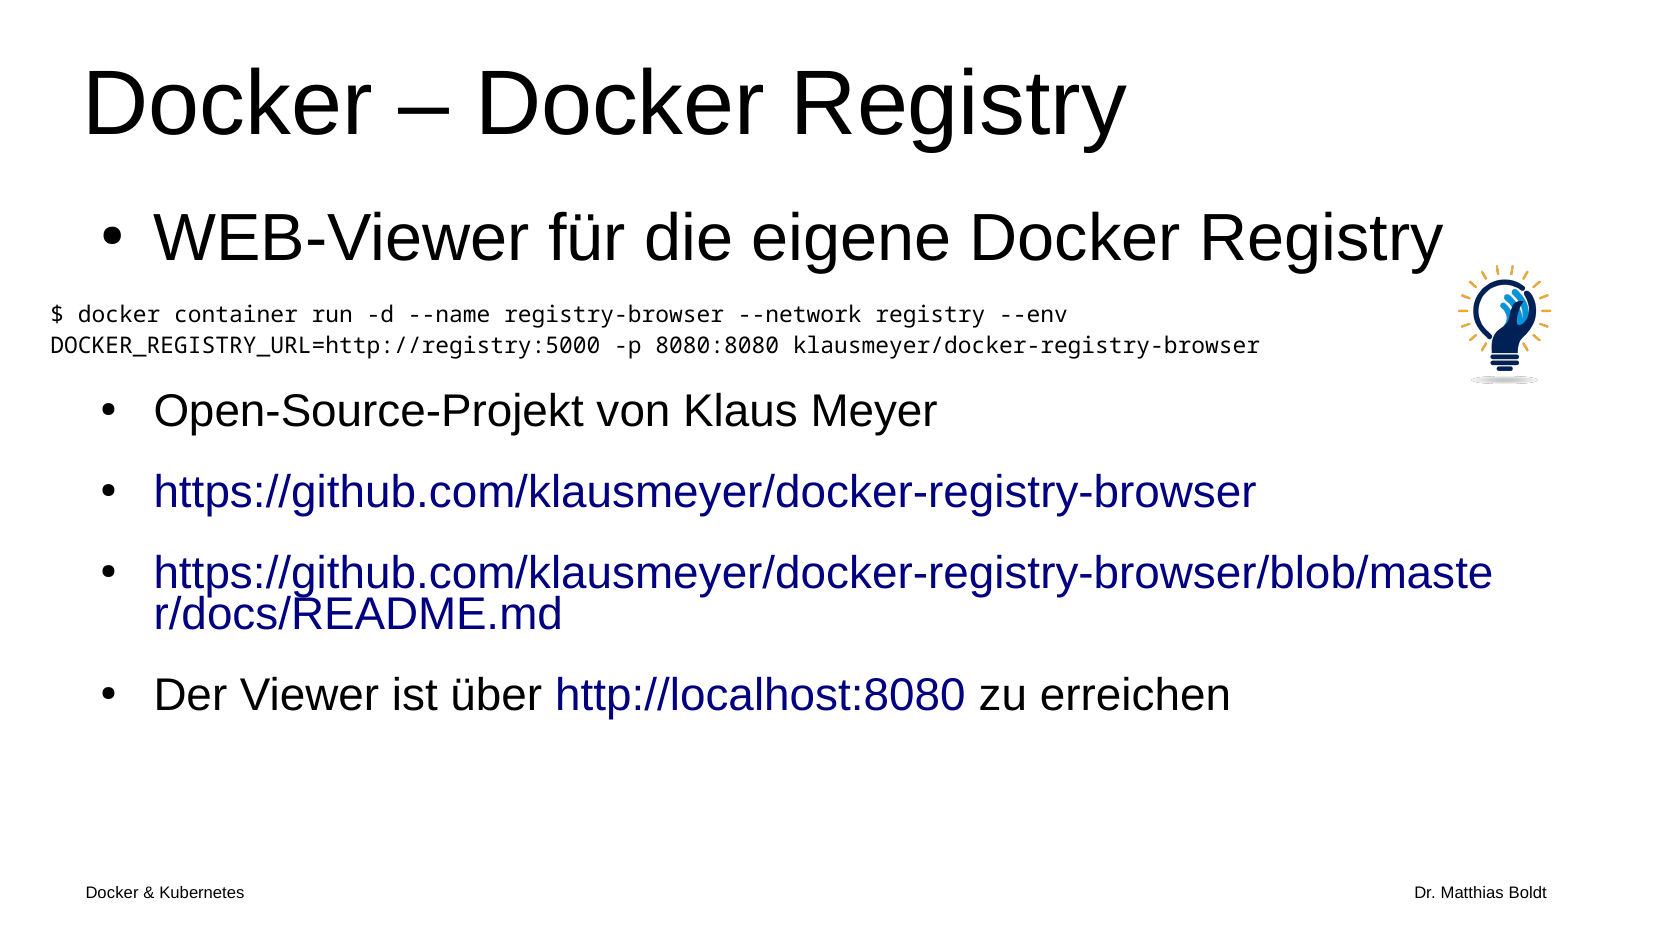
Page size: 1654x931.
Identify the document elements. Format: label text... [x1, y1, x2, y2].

list WEB-Viewer für die eigene Docker Registry Open-Source-Projekt von Klaus Meyer https://github.com/klausmeyer/docker-registry-browser https://github.com/klausmeyer/docker-registry-browser/blob/master/docs/README.md Der Viewer ist über http://localhost:8080 zu erreichen [82, 199, 1501, 845]
picture [1458, 265, 1551, 384]
title Docker – Docker Registry [82, 25, 1571, 181]
text_box $ docker container run -d --name registry-browser --network registry --env DOCKER_REGISTRY_URL=http://registry:5000 -p 8080:8080 klausmeyer/docker-registry-browser [35, 290, 1347, 411]
text_box Docker & Kubernetes Dr. Matthias Boldt [70, 875, 1563, 910]
